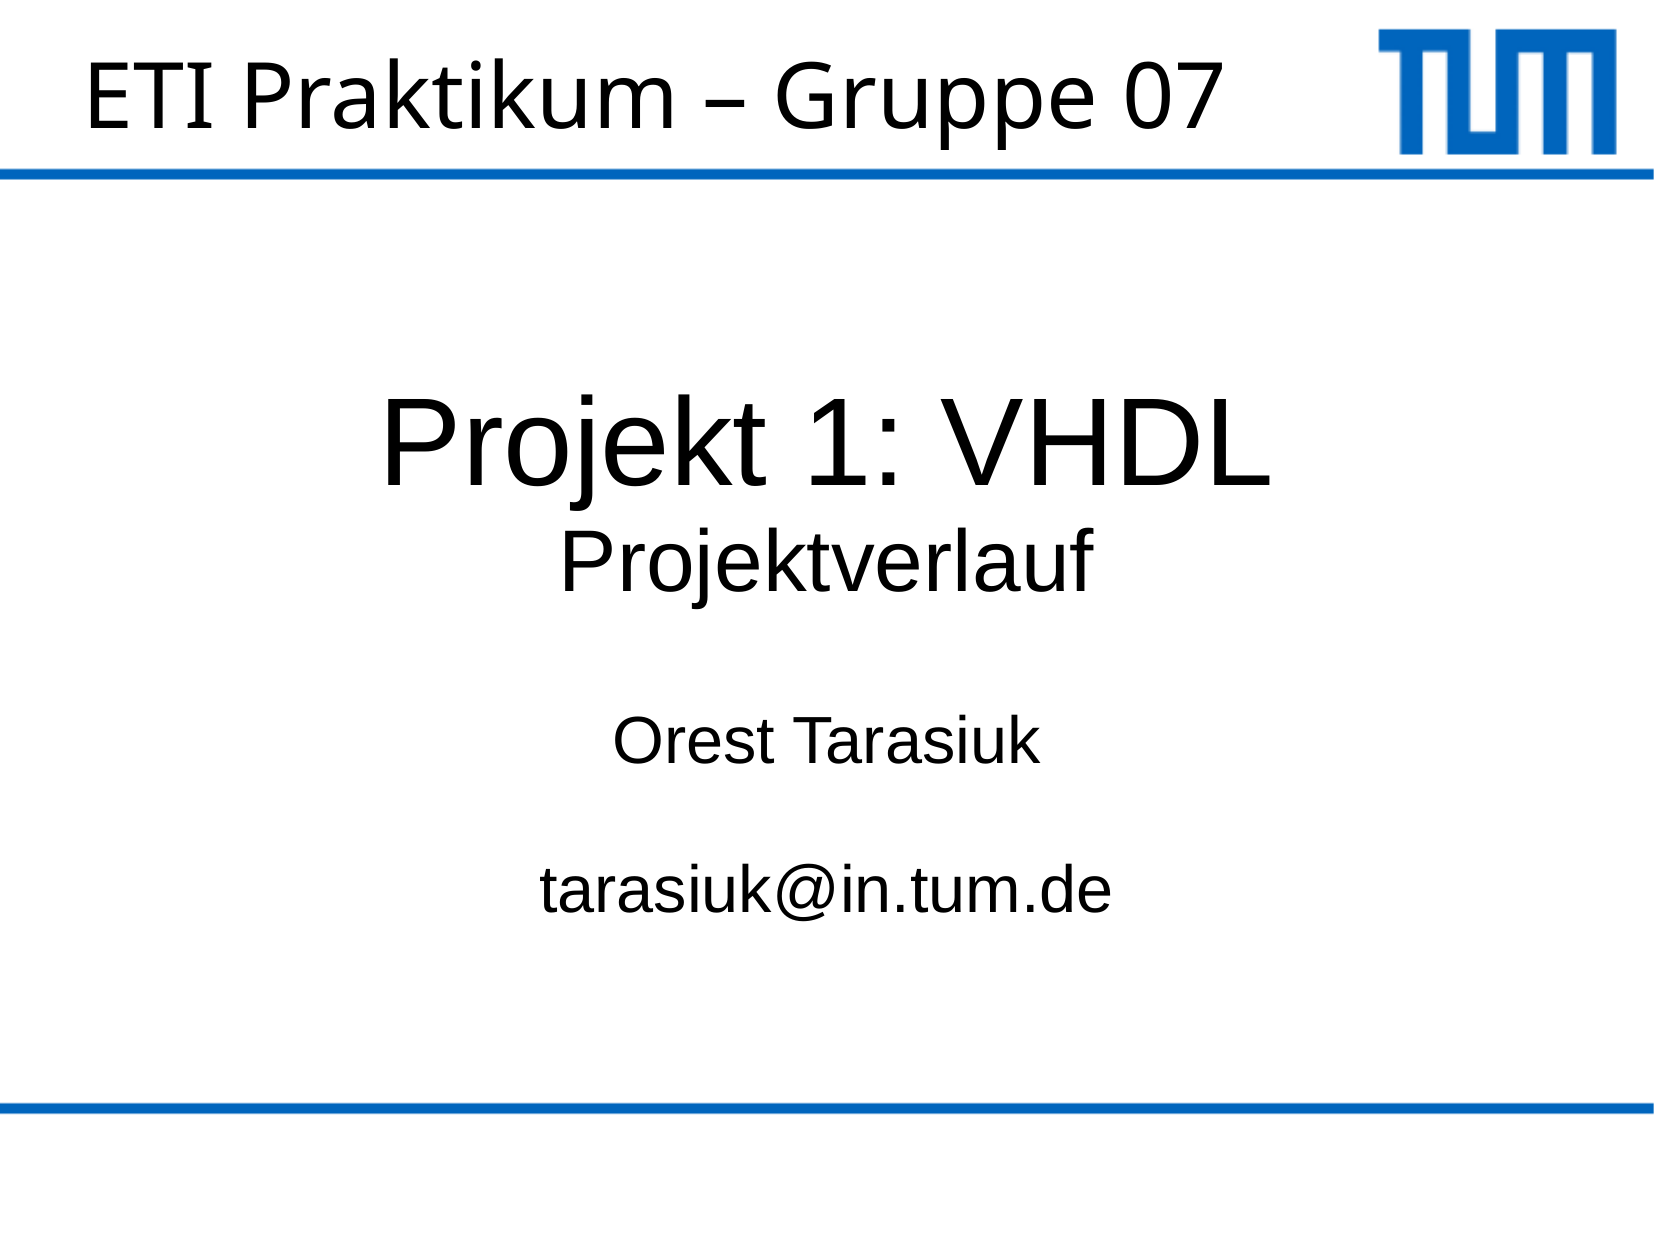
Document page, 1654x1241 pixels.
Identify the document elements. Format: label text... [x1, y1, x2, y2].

picture [0, 0, 1654, 1241]
subtitle Projekt 1: VHDL Projektverlauf Orest Tarasiuk tarasiuk@in.tum.de [82, 206, 1571, 1093]
title ETI Praktikum – Gruppe 07 [82, 41, 1359, 145]
